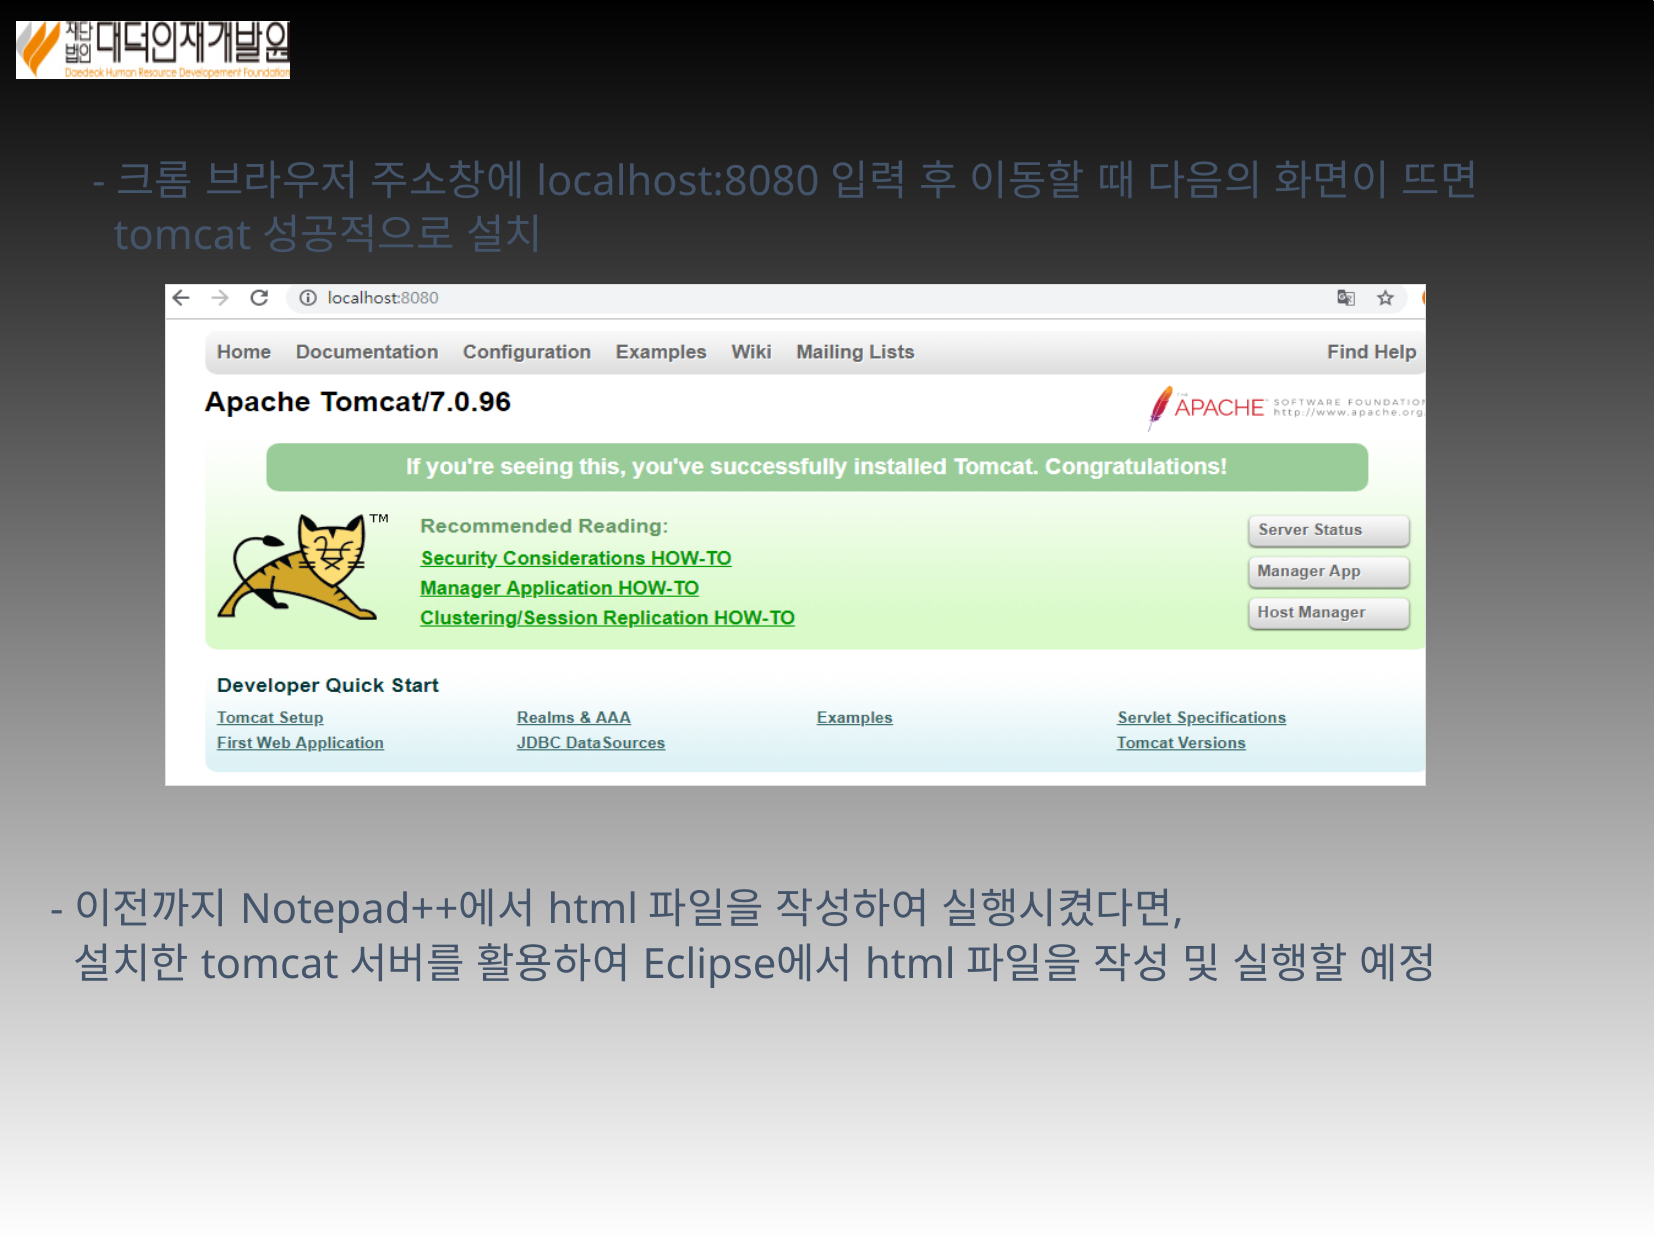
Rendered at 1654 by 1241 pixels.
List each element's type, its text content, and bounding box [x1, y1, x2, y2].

picture [165, 284, 1426, 786]
text_box - 크롬 브라우저 주소창에 localhost:8080 입력 후 이동할 때 다음의 화면이 뜨면 tomcat 성공적으로 설치 [23, 140, 1559, 266]
picture [16, 21, 290, 79]
text_box - 이전까지 Notepad++에서 html 파일을 작성하여 실행시켰다면, 설치한 tomcat 서버를 활용하여 Eclipse에서 html 파일을 작성 및 실행할 예정 [35, 869, 1583, 939]
